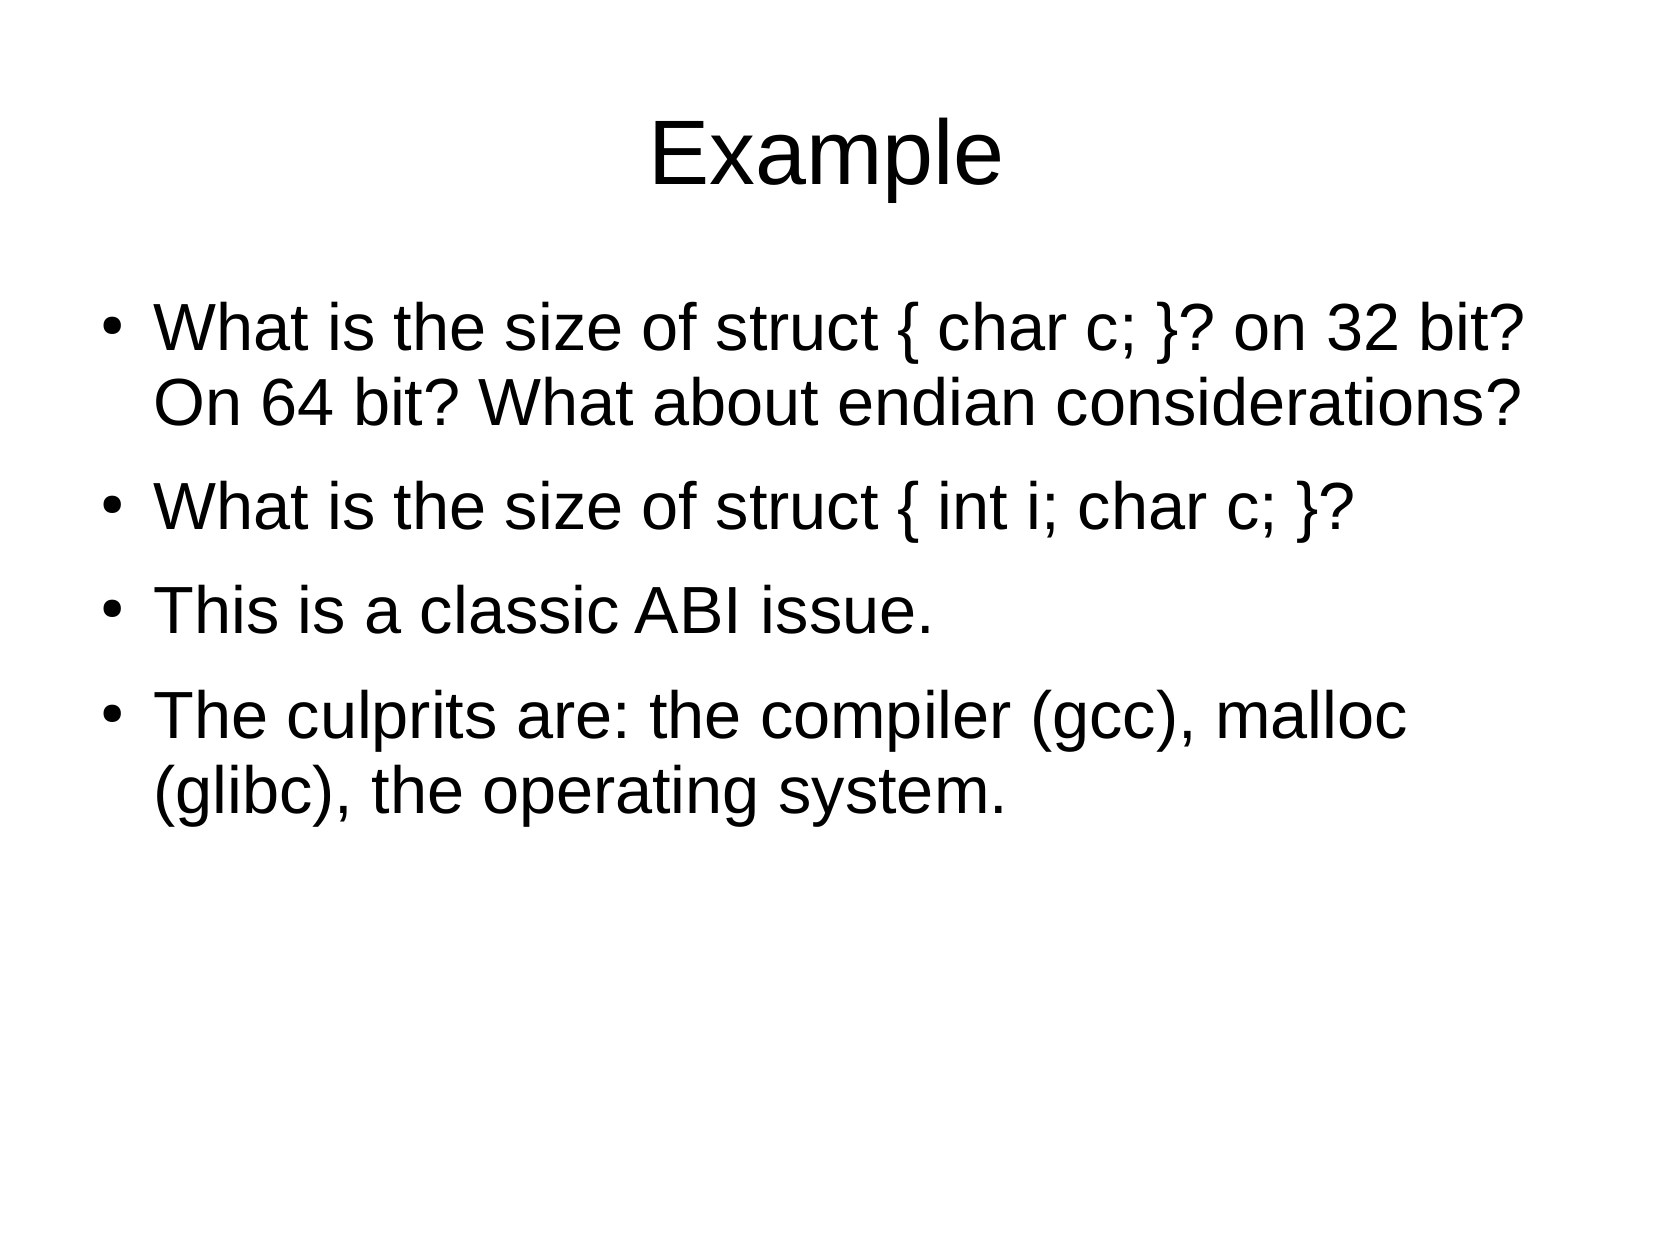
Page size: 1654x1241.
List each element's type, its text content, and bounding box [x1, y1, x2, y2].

list What is the size of struct { char c; }? on 32 bit? On 64 bit? What about endian considerations? What is the size of struct { int i; char c; }? This is a classic ABI issue. The culprits are: the compiler (gcc), malloc (glibc), the operating system. [82, 290, 1571, 1010]
title Example [82, 49, 1571, 257]
